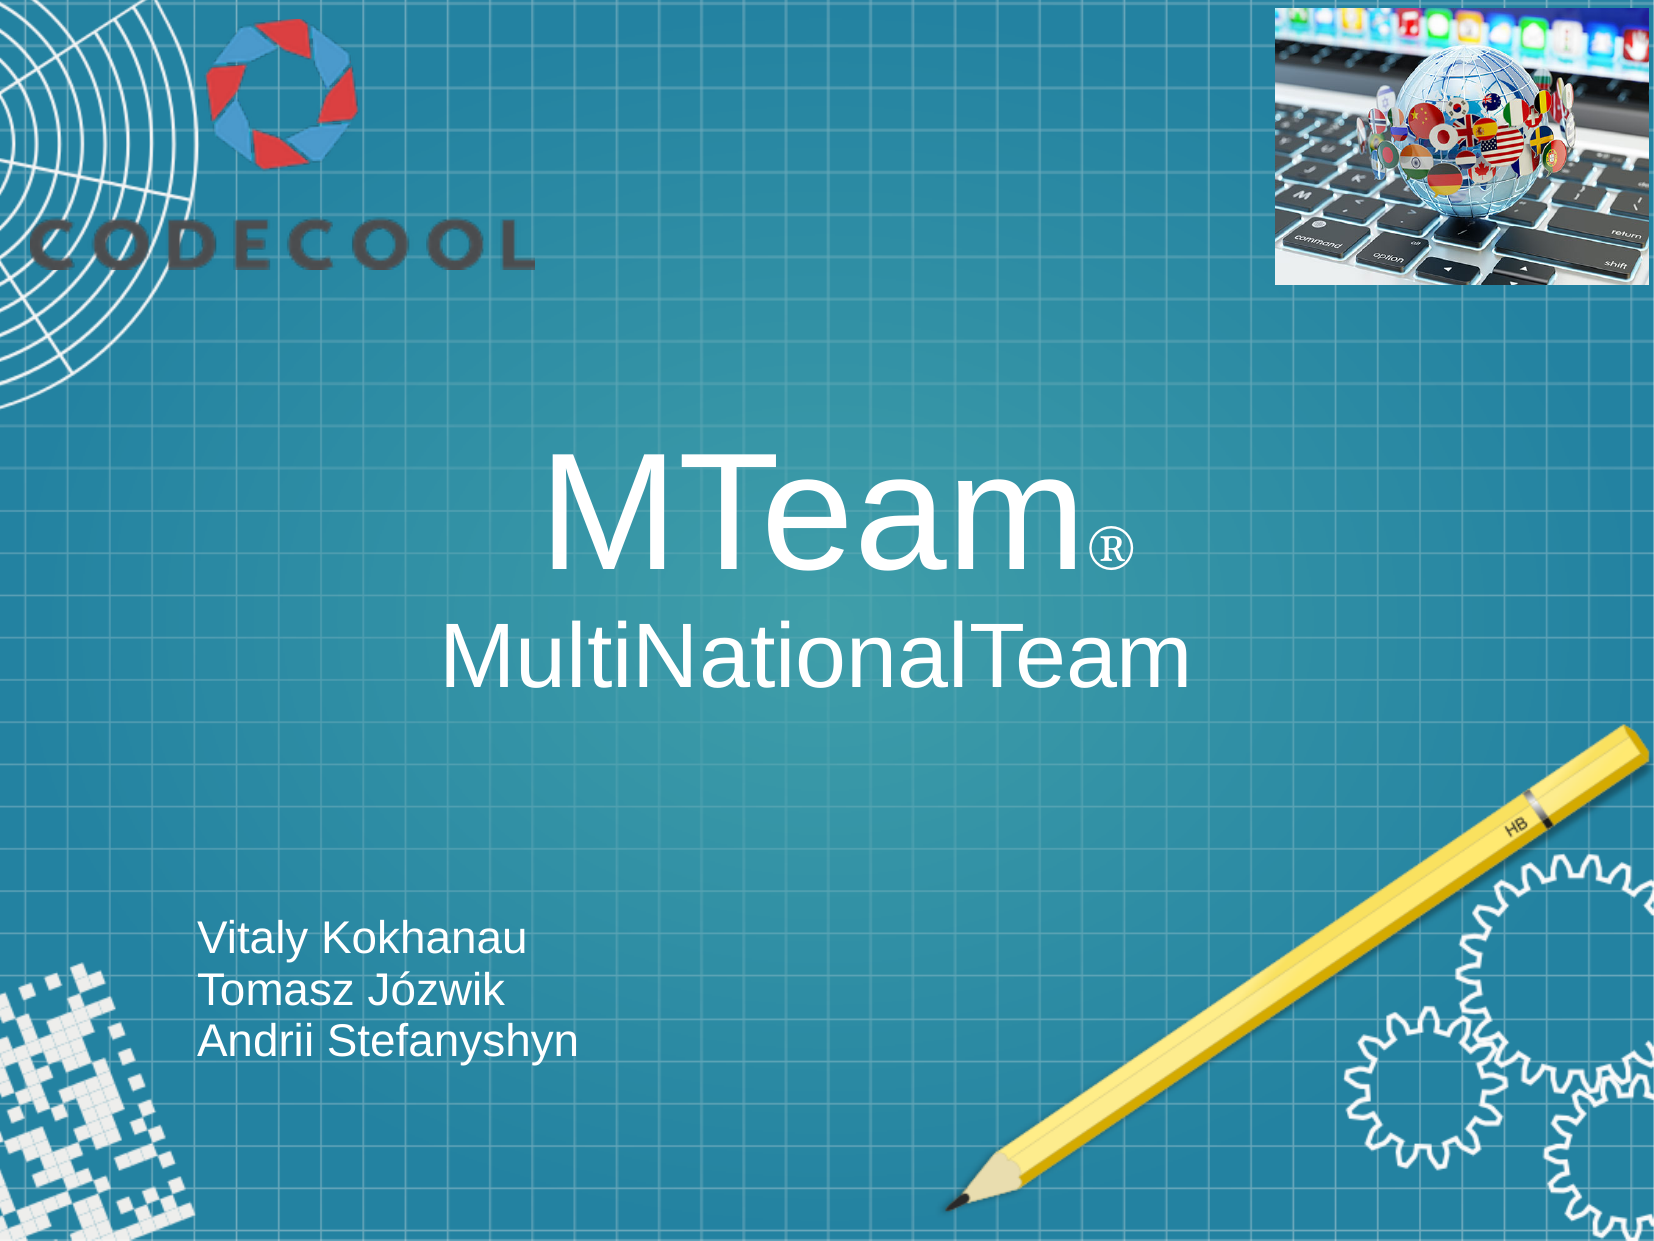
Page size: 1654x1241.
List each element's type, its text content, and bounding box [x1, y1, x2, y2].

subtitle MTeamⓇ MultiNationalTeam Vitaly Kokhanau Tomasz Józwik Andrii Stefanyshyn [56, 270, 1621, 1216]
picture [0, 0, 1654, 1241]
